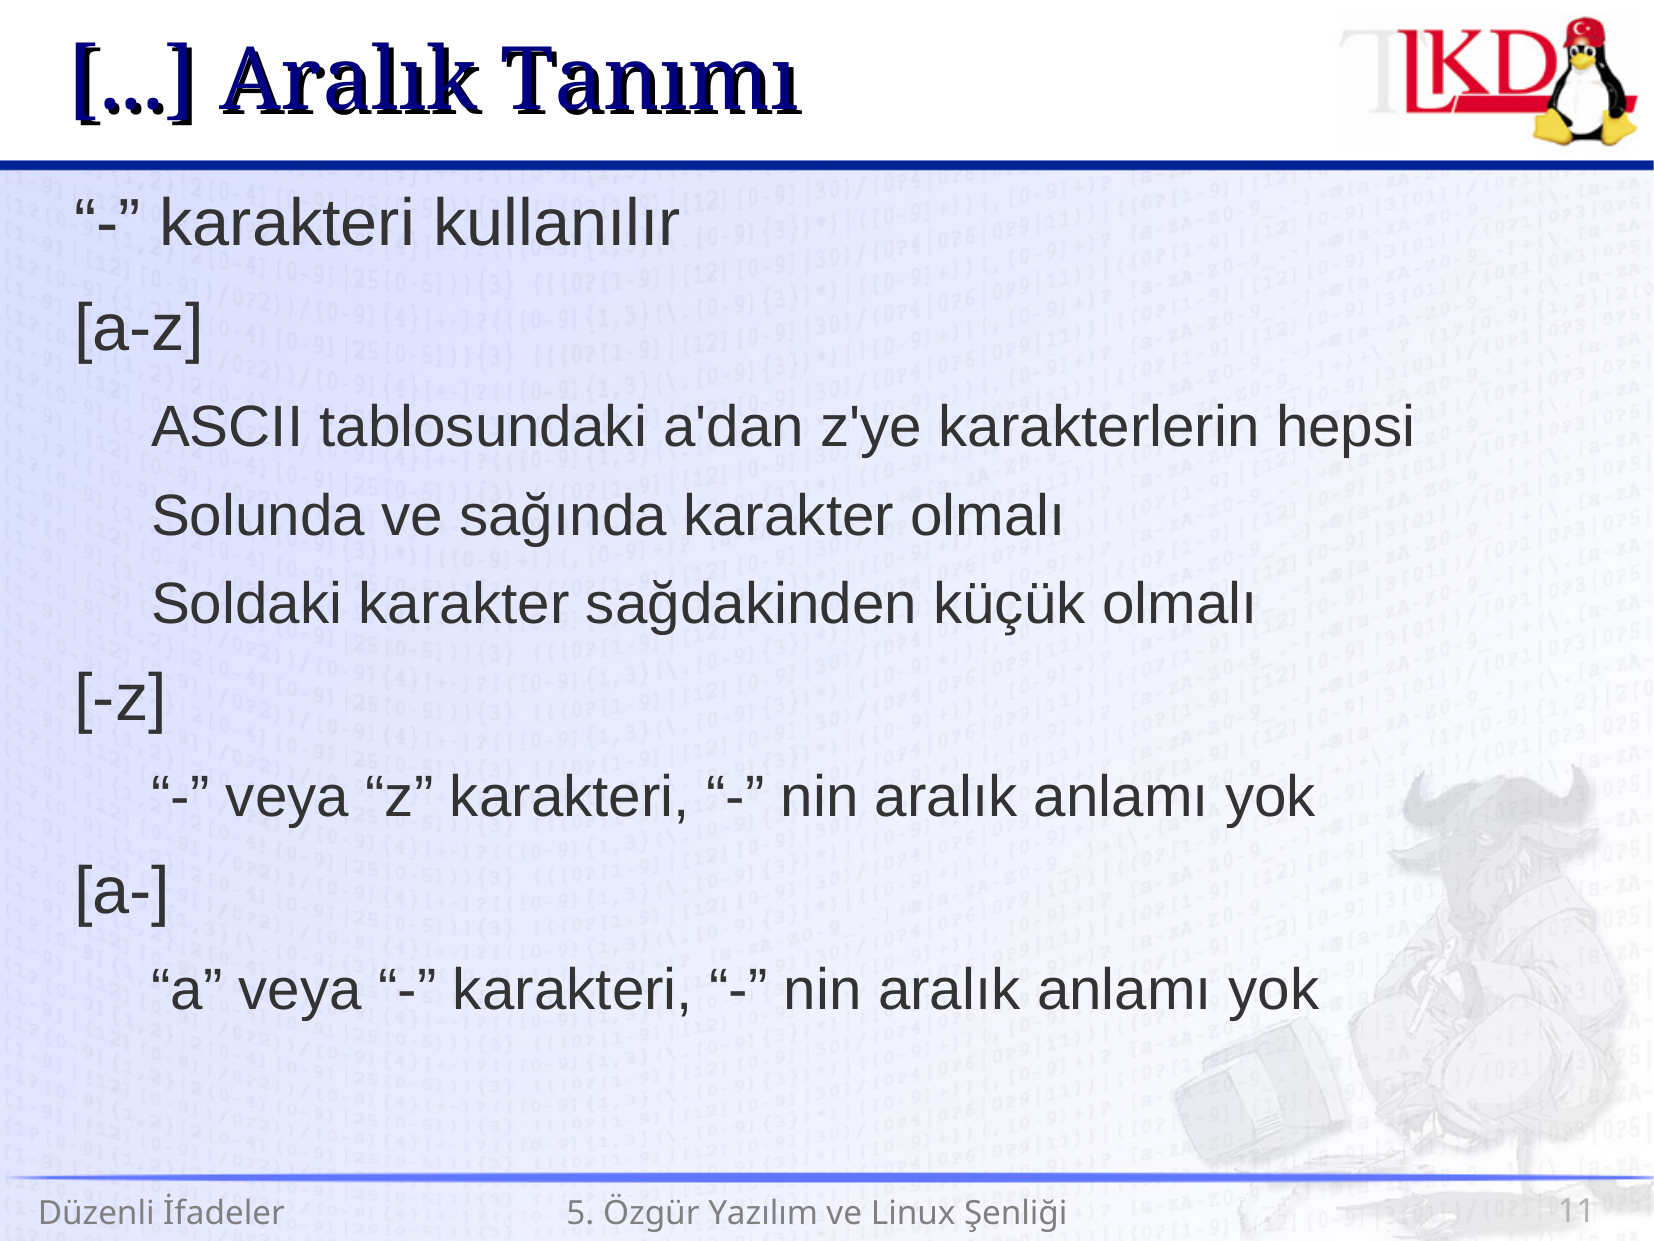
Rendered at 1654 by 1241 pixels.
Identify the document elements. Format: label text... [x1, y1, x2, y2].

title [...] Aralık Tanımı [67, 13, 1399, 138]
list “-” karakteri kullanılır [a-z] ASCII tablosundaki a'dan z'ye karakterlerin hepsi Solunda ve sağında karakter olmalı Soldaki karakter sağdakinden küçük olmalı [-z] “-” veya “z” karakteri, “-” nin aralık anlamı yok [a-] “a” veya “-” karakteri, “-” nin aralık anlamı yok [56, 185, 1595, 1127]
picture [0, 0, 1654, 1241]
